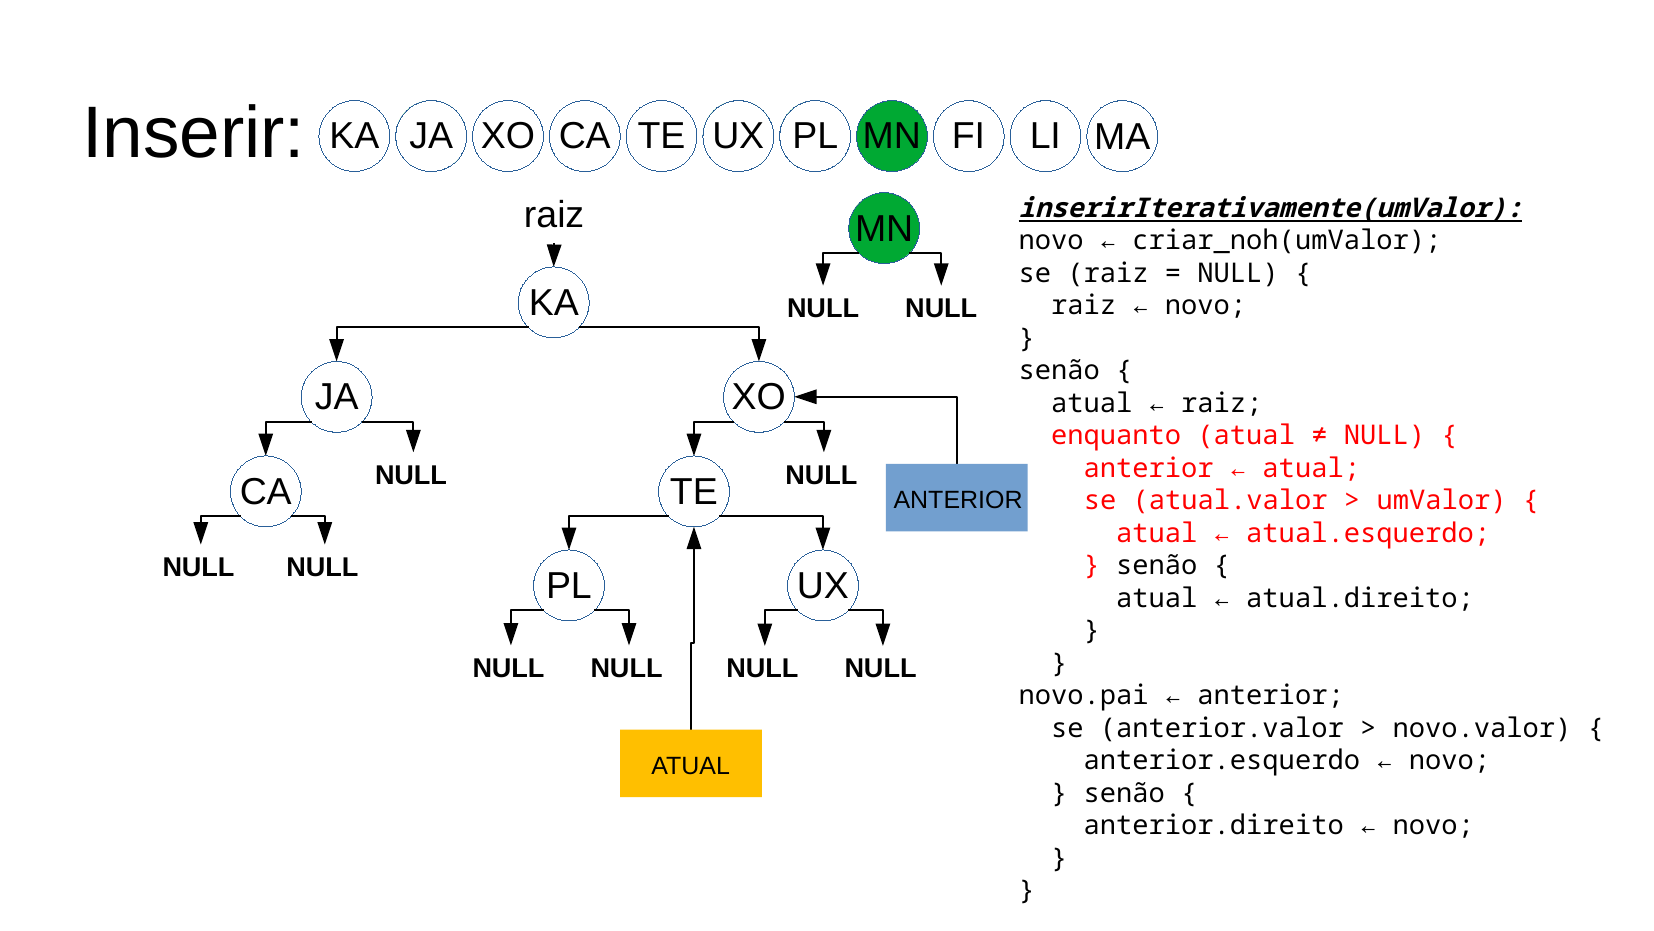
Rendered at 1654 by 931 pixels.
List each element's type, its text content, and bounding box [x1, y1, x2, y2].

text_box NULL [772, 285, 874, 331]
text_box [885, 463, 1028, 478]
text_box NULL [147, 544, 254, 590]
text_box NULL [271, 544, 378, 590]
text_box XO [472, 100, 544, 172]
text_box MA [1086, 100, 1158, 172]
text_box KA [518, 266, 590, 338]
text_box PL [779, 100, 851, 172]
text_box MN [856, 100, 928, 172]
text_box JA [395, 100, 467, 172]
text_box TE [626, 100, 697, 172]
text_box UX [787, 549, 859, 621]
title Inserir: [82, 54, 1571, 211]
text_box NULL [829, 645, 937, 691]
text_box CA [549, 100, 621, 172]
text_box ATUAL [636, 744, 751, 787]
text_box [620, 729, 762, 798]
text_box LI [1010, 100, 1081, 172]
text_box [744, 118, 786, 212]
text_box raiz [509, 186, 600, 244]
text_box inserirIterativamente(umValor): novo ← criar_noh(umValor); se (raiz = NULL) { raiz ← novo; } senão { atual ← raiz; enquanto (atual ≠ NULL) { anterior ← atual; se (atual.valor > umValor) { atual ← atual.esquerdo; } senão { atual ← atual.direito; } } novo.pai ← anterior; se (anterior.valor > novo.valor) { anterior.esquerdo ← novo; } senão { anterior.direito ← novo; } } [1003, 182, 1654, 931]
text_box MN [848, 192, 920, 264]
text_box PL [533, 549, 605, 621]
text_box FI [933, 100, 1005, 172]
text_box NULL [770, 452, 878, 498]
text_box CA [230, 455, 302, 527]
text_box [885, 522, 1028, 532]
text_box NULL [890, 285, 993, 331]
text_box XO [723, 361, 795, 433]
text_box NULL [360, 452, 467, 498]
text_box UX [702, 100, 774, 172]
text_box JA [301, 361, 373, 433]
text_box NULL [711, 645, 818, 691]
text_box TE [658, 455, 730, 527]
text_box KA [318, 100, 390, 172]
text_box NULL [575, 645, 683, 691]
text_box ANTERIOR [878, 478, 1040, 522]
text_box NULL [457, 645, 565, 691]
